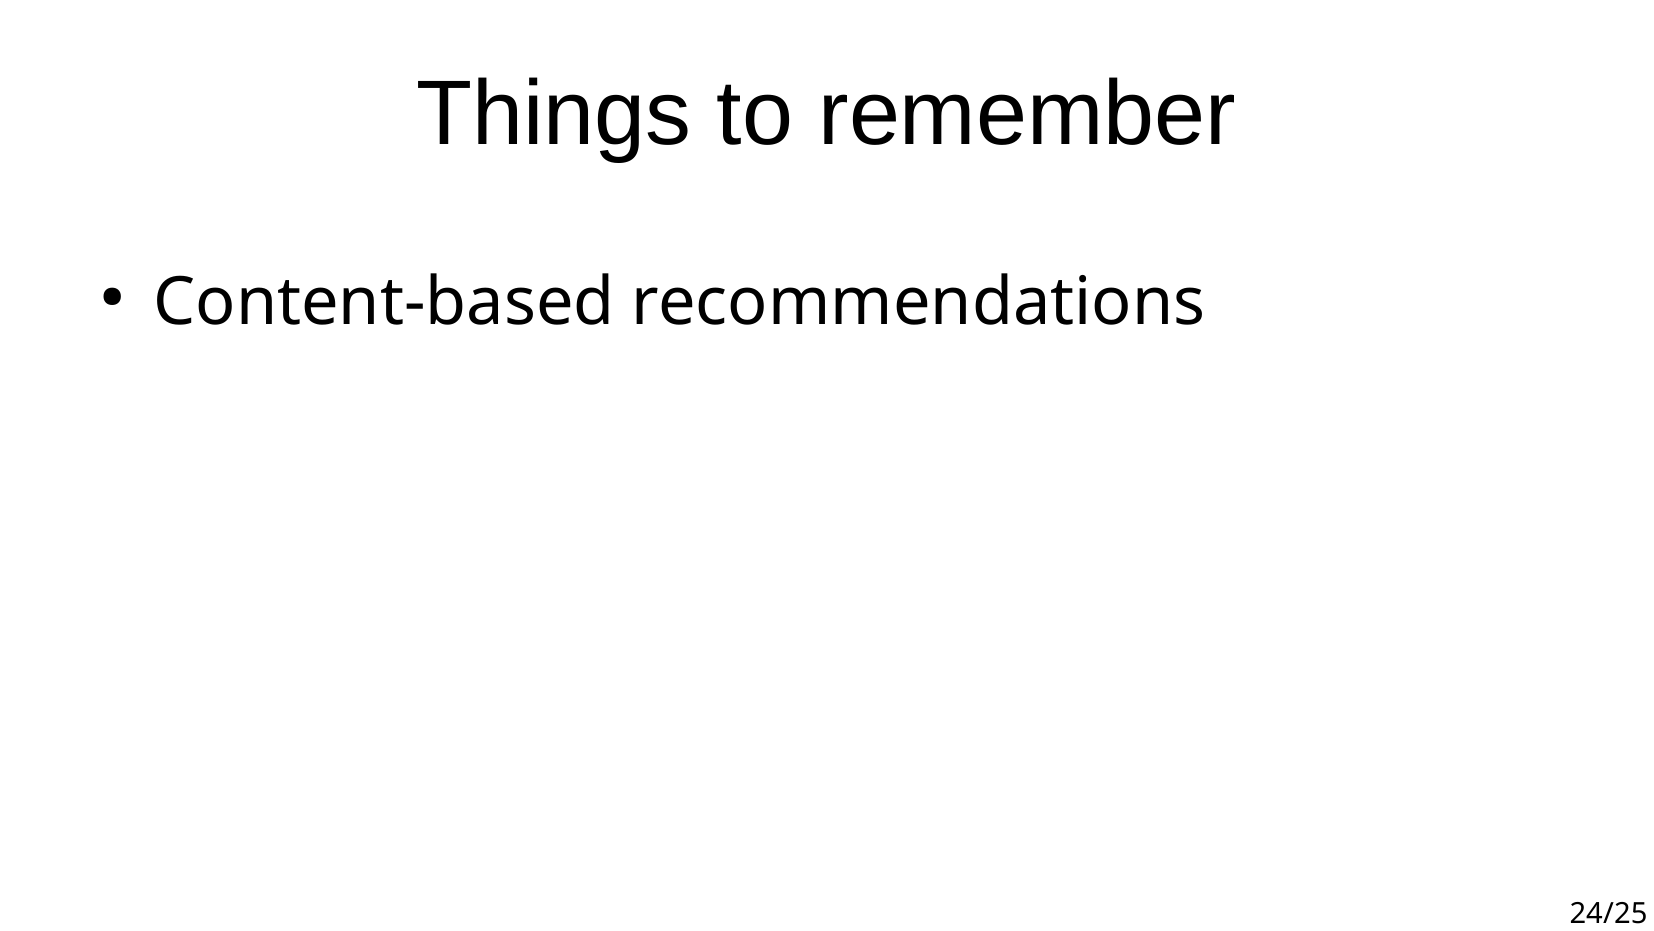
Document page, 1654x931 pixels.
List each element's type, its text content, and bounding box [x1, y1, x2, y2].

title Things to remember [82, 1, 1571, 226]
list Content-based recommendations [82, 253, 1571, 793]
